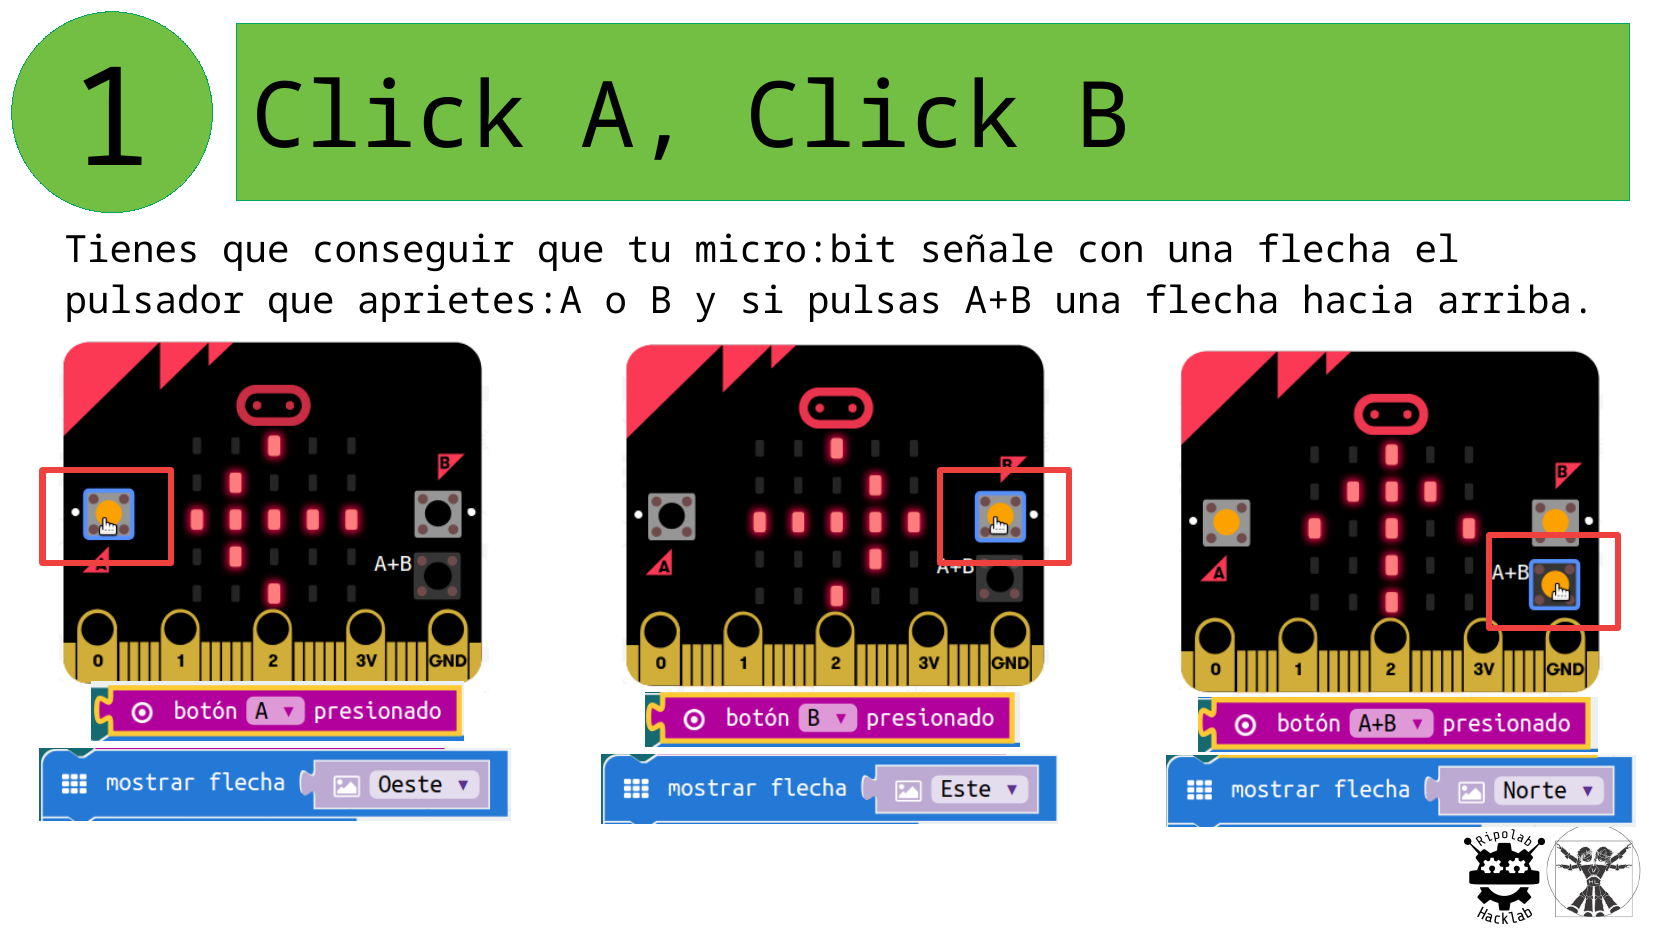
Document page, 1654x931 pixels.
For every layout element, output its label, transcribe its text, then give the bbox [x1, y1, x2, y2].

picture [622, 342, 1049, 747]
text_box Tienes que conseguir que tu micro:bit señale con una flecha el pulsador que aprietes:A o B y si pulsas A+B una flecha hacia arriba. [49, 215, 1629, 334]
picture [943, 473, 1049, 560]
picture [59, 473, 168, 560]
picture [601, 754, 1058, 824]
picture [59, 337, 489, 741]
picture [1179, 345, 1603, 752]
picture [1166, 755, 1642, 924]
text_box 1 [11, 11, 213, 213]
text_box Click A, Click B [236, 23, 1630, 201]
picture [39, 748, 511, 821]
picture [1492, 538, 1603, 625]
